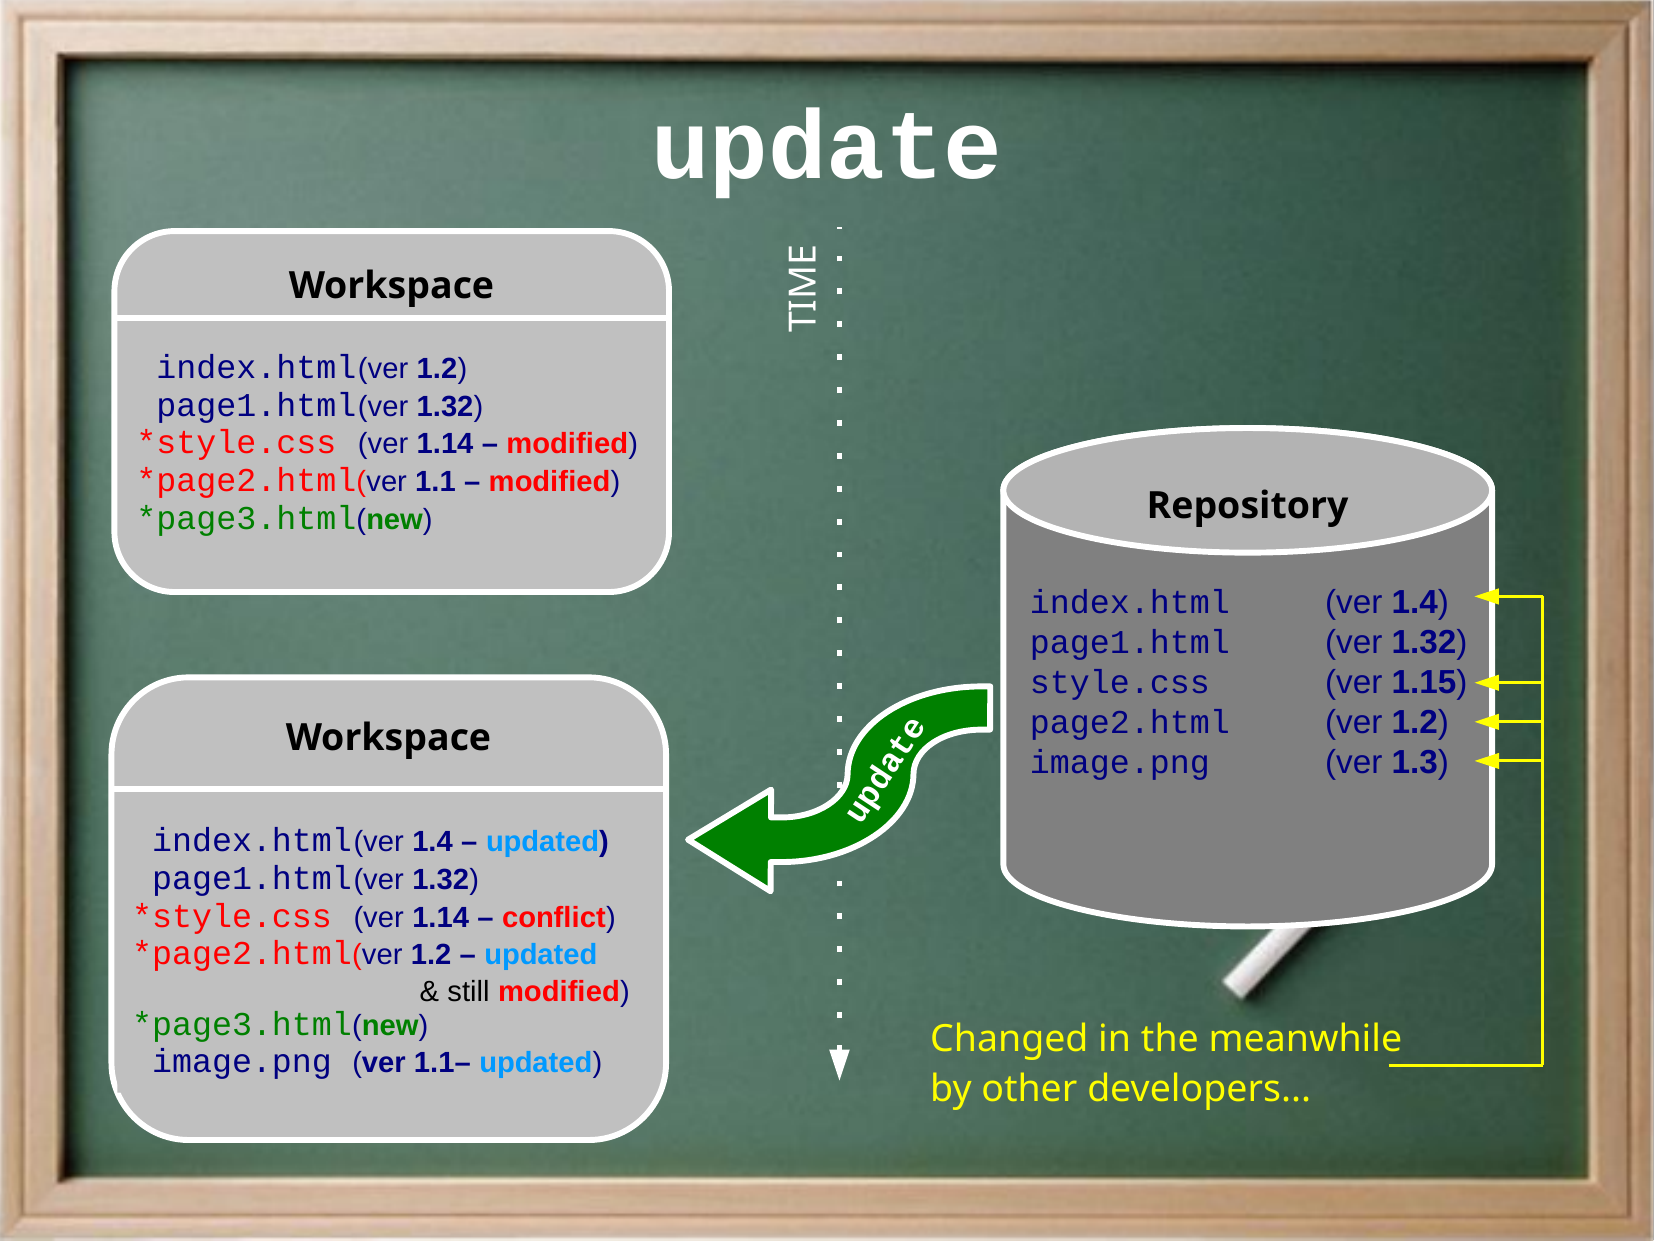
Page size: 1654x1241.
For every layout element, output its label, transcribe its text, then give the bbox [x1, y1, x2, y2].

text_box [846, 706, 896, 782]
text_box Workspace [111, 677, 667, 1141]
text_box Changed in the meanwhile by other developers... [915, 1003, 1439, 1130]
text_box index.html (ver 1.4) page1.html (ver 1.32) style.css (ver 1.15) page2.html (ver 1.2) image.png (ver 1.3) [1015, 576, 1487, 865]
text_box Workspace [114, 231, 670, 593]
title update [82, 49, 1571, 257]
text_box index.html (ver 1.2) page1.html (ver 1.32) *style.css (ver 1.14 – modified) *page2.html(ver 1.1 – modified) *page3.html(new) [121, 339, 658, 550]
text_box [914, 686, 991, 740]
text_box Repository [1487, 601, 1493, 678]
text_box update [823, 693, 950, 848]
text_box Repository [1003, 492, 1493, 927]
text_box [877, 779, 914, 835]
text_box [688, 789, 861, 892]
text_box index.html (ver 1.4 – updated) page1.html (ver 1.32) *style.css (ver 1.14 – conflict) *page2.html(ver 1.2 – updated & still modified) *page3.html(new) image.png (ver 1.1– updated) [117, 812, 653, 1093]
picture [0, 0, 1654, 1241]
